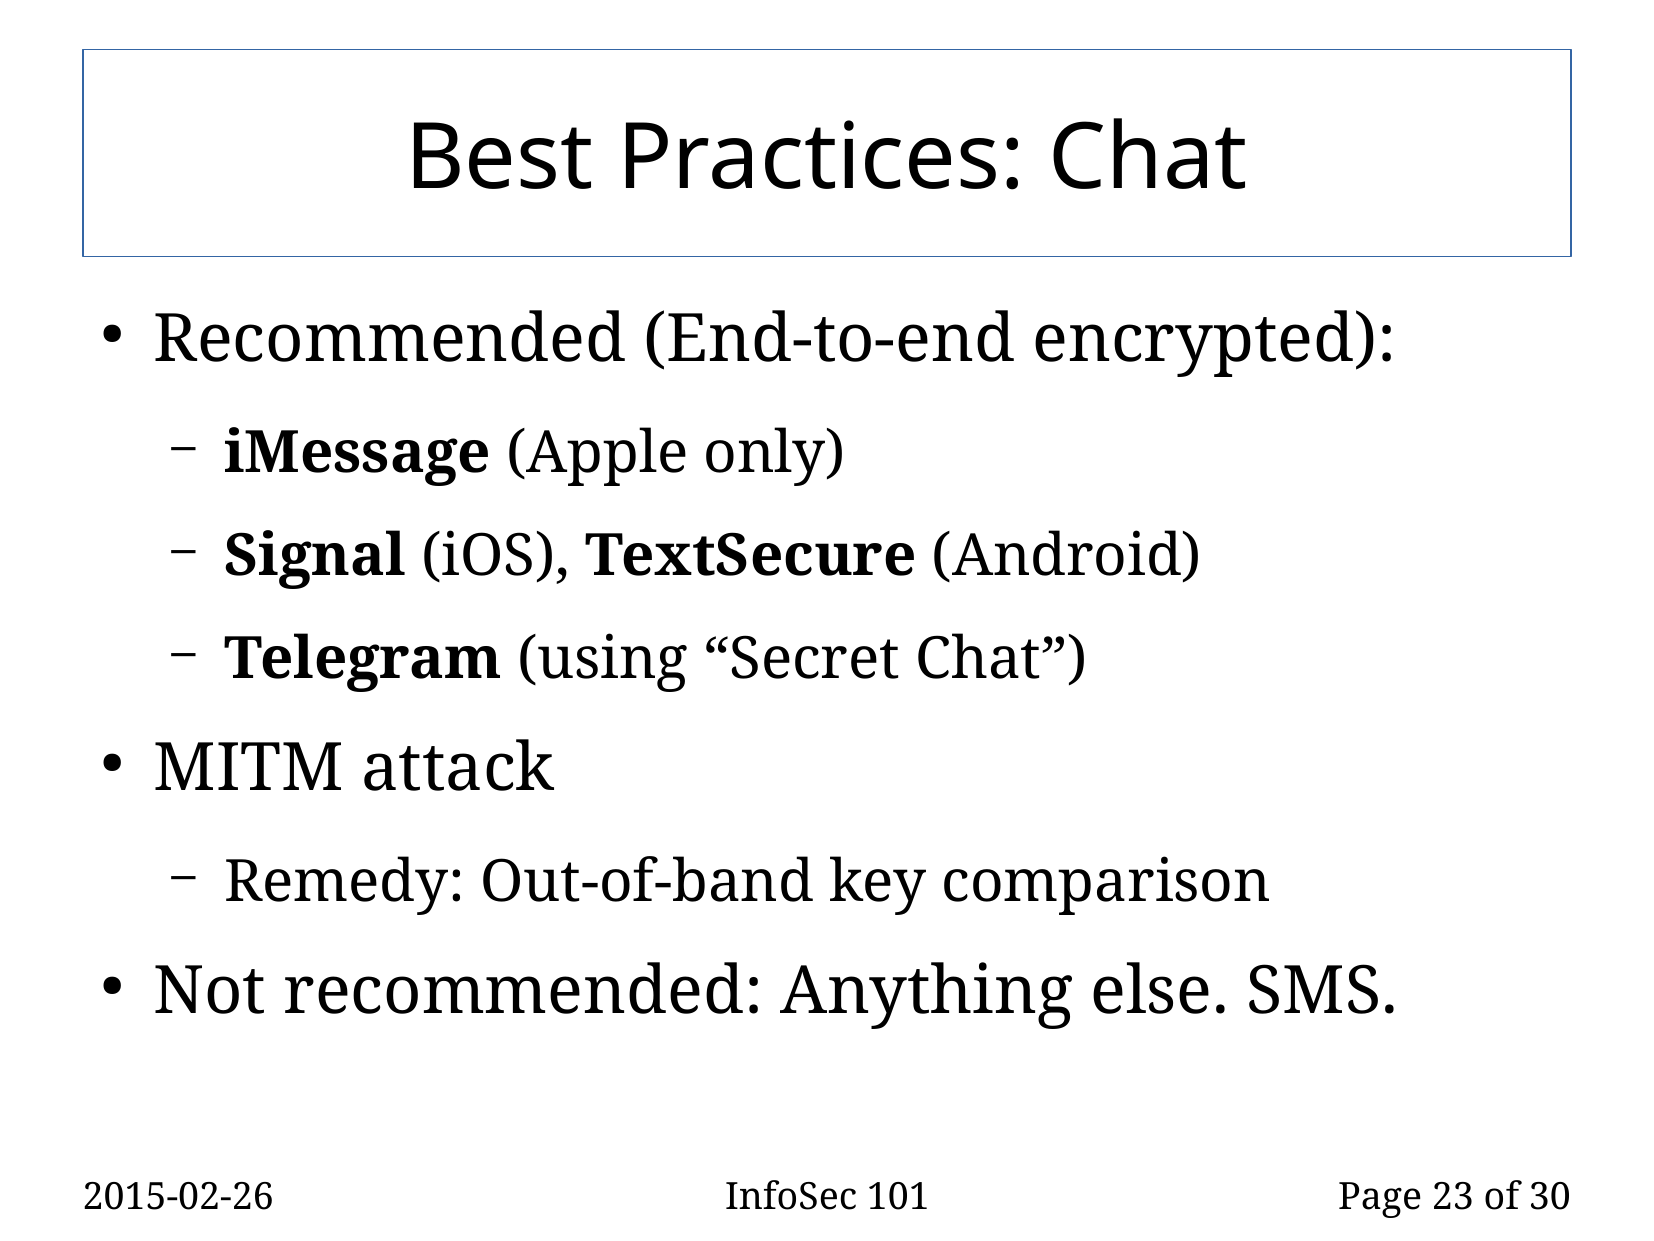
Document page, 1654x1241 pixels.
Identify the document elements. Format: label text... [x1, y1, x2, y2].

list Recommended (End-to-end encrypted): iMessage (Apple only) Signal (iOS), TextSecure (Android) Telegram (using “Secret Chat”) MITM attack Remedy: Out-of-band key comparison Not recommended: Anything else. SMS. [82, 290, 1571, 1126]
title Best Practices: Chat [82, 49, 1571, 257]
